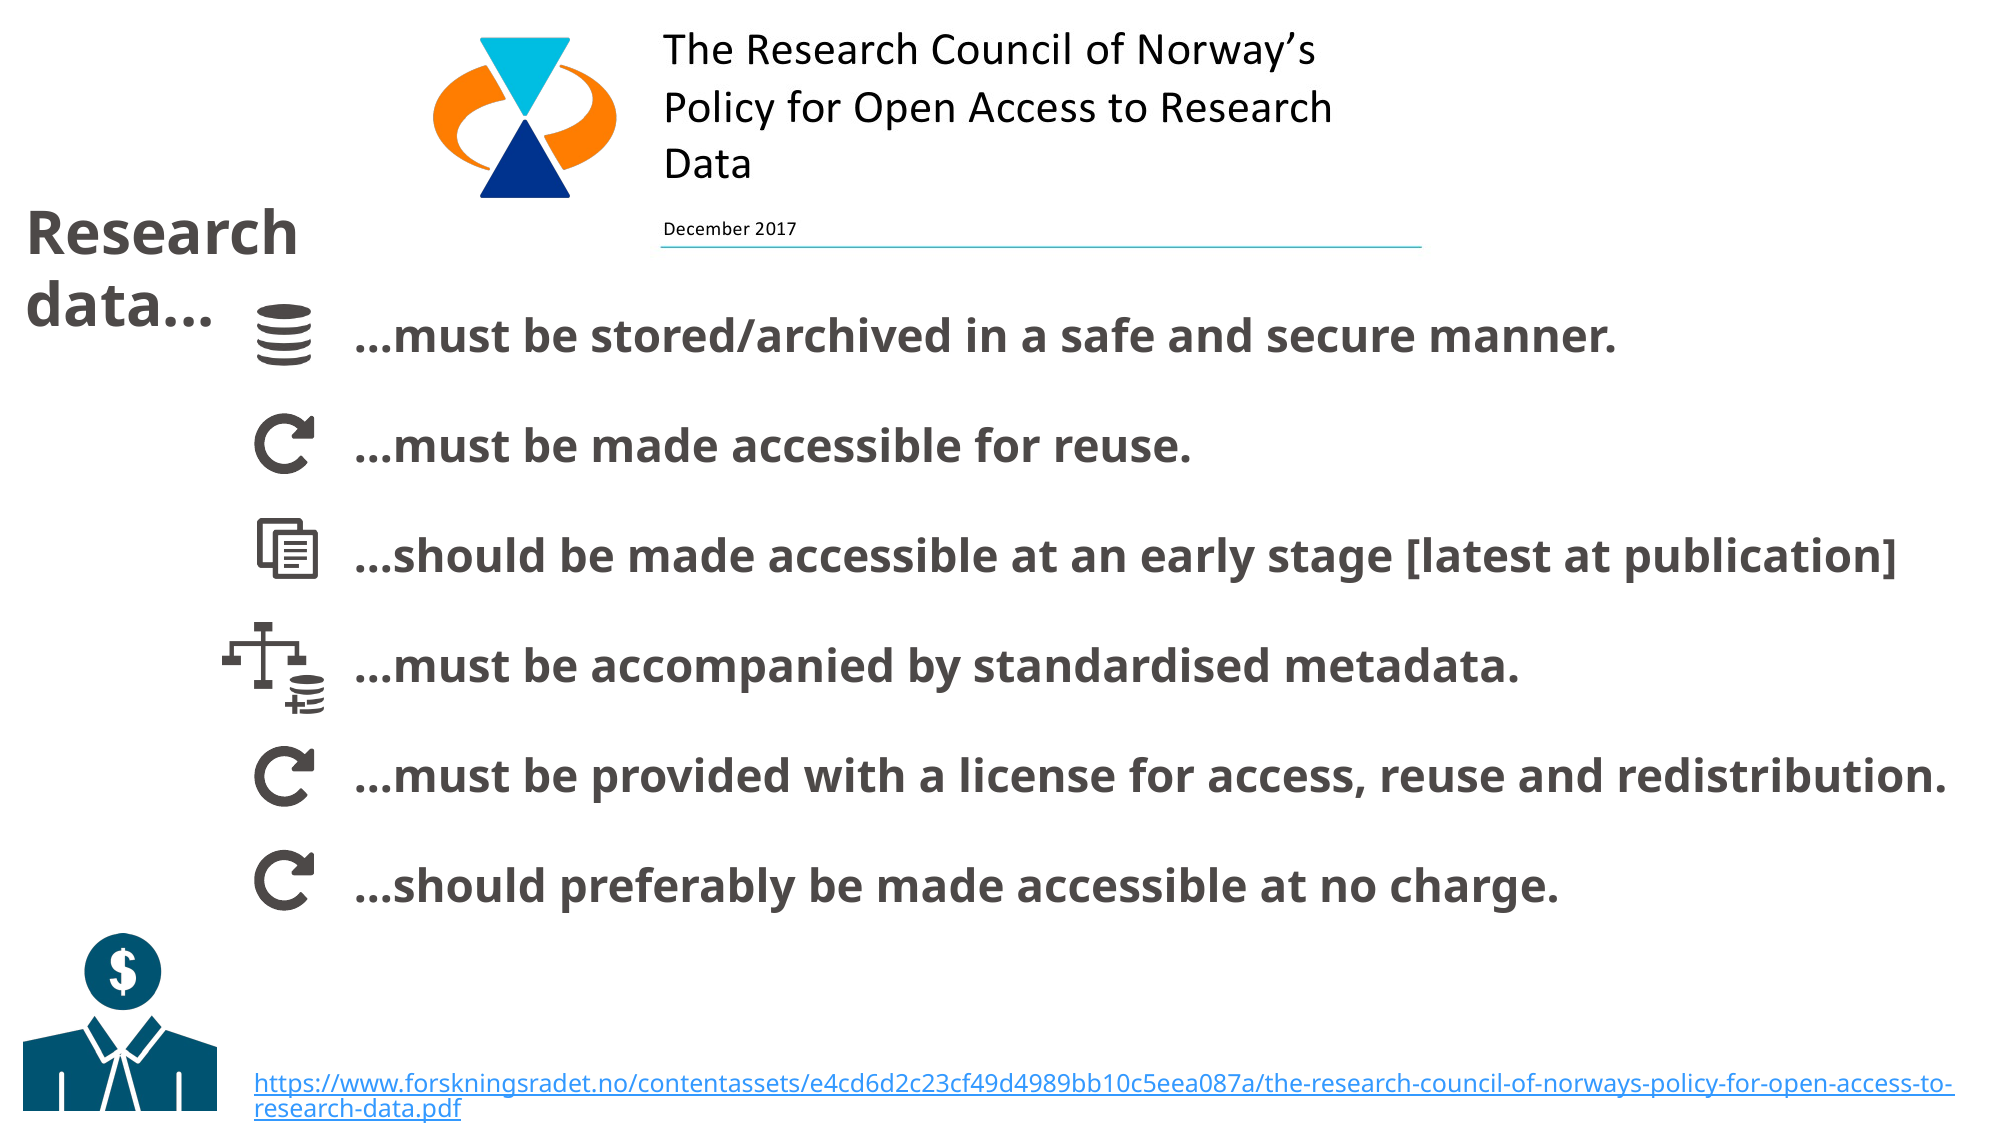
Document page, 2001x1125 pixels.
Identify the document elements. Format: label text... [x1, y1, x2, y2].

text_box https://www.forskningsradet.no/contentassets/e4cd6d2c23cf49d4989bb10c5eea087a/the-research-council-of-norways-policy-for-open-access-to-research-data.pdf [238, 1052, 1977, 1125]
text_box Research data... [10, 178, 503, 354]
picture [60, 1072, 64, 1111]
picture [650, 20, 1431, 271]
picture [257, 518, 318, 579]
picture [410, 3, 639, 232]
picture [177, 1072, 181, 1111]
picture [222, 622, 324, 714]
picture [257, 354, 311, 366]
text_box [254, 413, 315, 474]
text_box [254, 849, 314, 911]
text_box ...must be stored/archived in a safe and secure manner. ...must be made accessible for reuse. ...should be made accessible at an early stage [latest at publication] ...must be accompanied by standardised metadata. ...must be provided with a license for access, reuse and redistribution. ...should preferably be made accessible at no charge. [338, 292, 2000, 982]
text_box [254, 746, 315, 807]
picture [23, 933, 217, 1111]
picture [110, 948, 135, 995]
